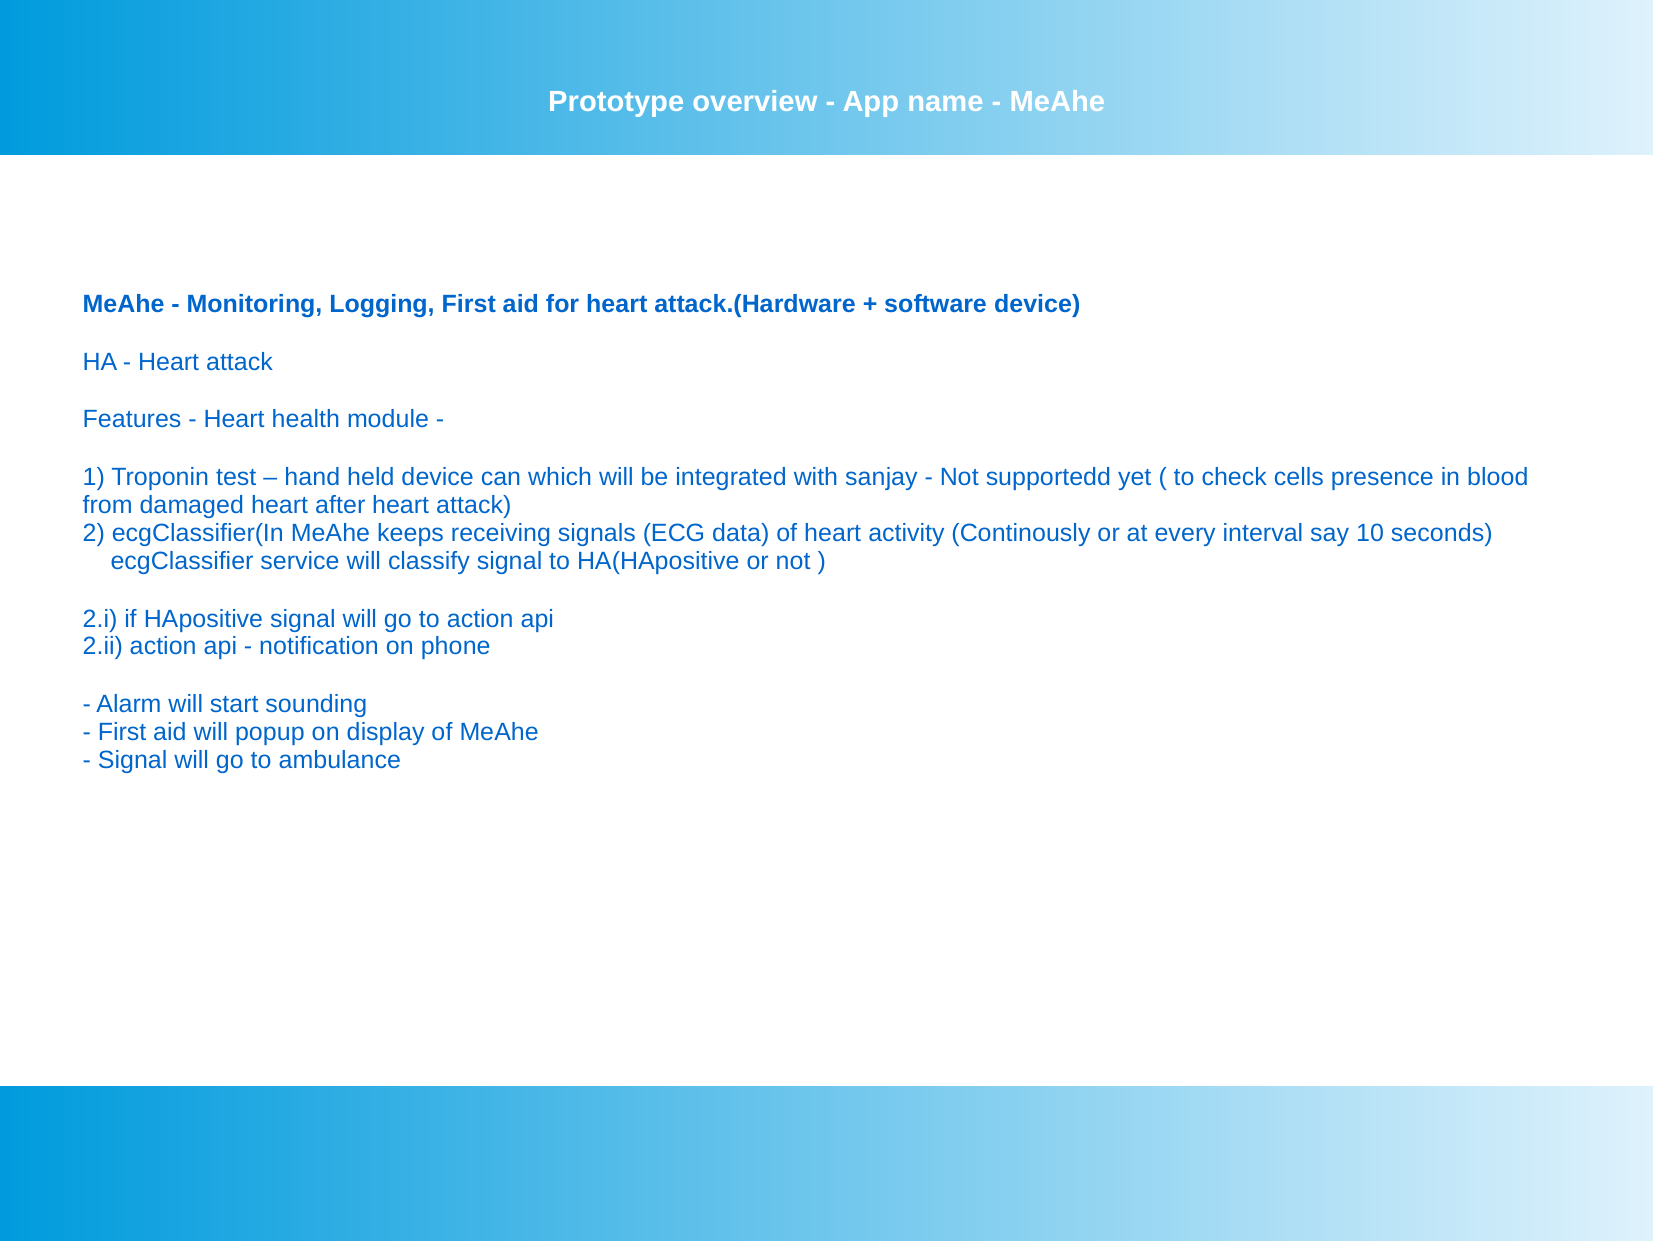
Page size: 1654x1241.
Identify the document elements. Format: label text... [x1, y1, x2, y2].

title Prototype overview - App name - MeAhe [82, 49, 1571, 155]
list MeAhe - Monitoring, Logging, First aid for heart attack.(Hardware + software device) HA - Heart attack Features - Heart health module - 1) Troponin test – hand held device can which will be integrated with sanjay - Not supportedd yet ( to check cells presence in blood from damaged heart after heart attack) 2) ecgClassifier(In MeAhe keeps receiving signals (ECG data) of heart activity (Continously or at every interval say 10 seconds) ecgClassifier service will classify signal to HA(HApositive or not ) 2.i) if HApositive signal will go to action api 2.ii) action api - notification on phone - Alarm will start sounding - First aid will popup on display of MeAhe - Signal will go to ambulance [82, 290, 1571, 1010]
